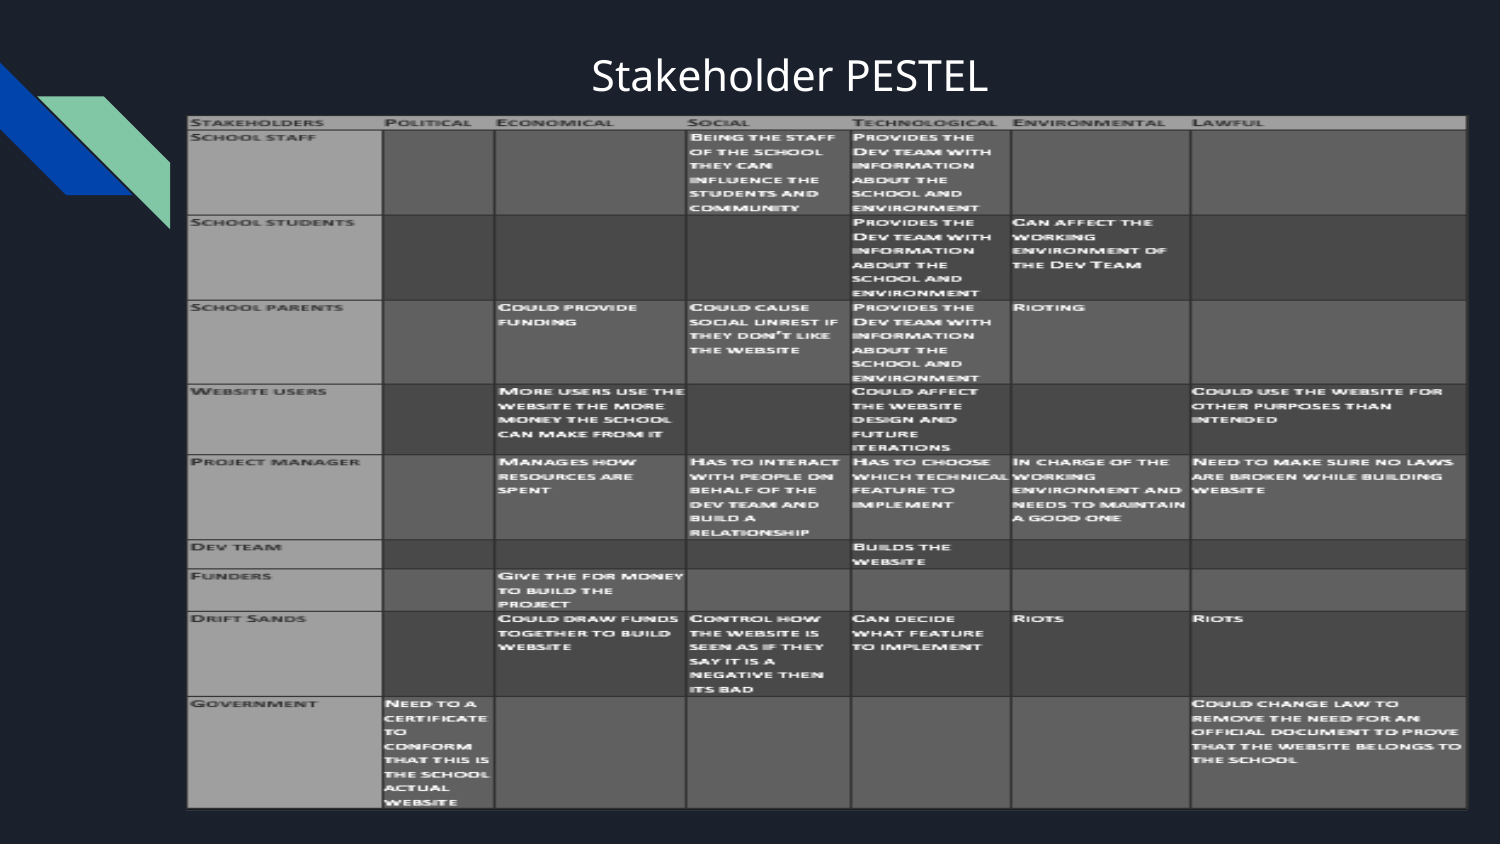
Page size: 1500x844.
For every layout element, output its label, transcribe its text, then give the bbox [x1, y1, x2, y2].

title Stakeholder PESTEL [212, 33, 1368, 115]
picture [186, 115, 1469, 809]
